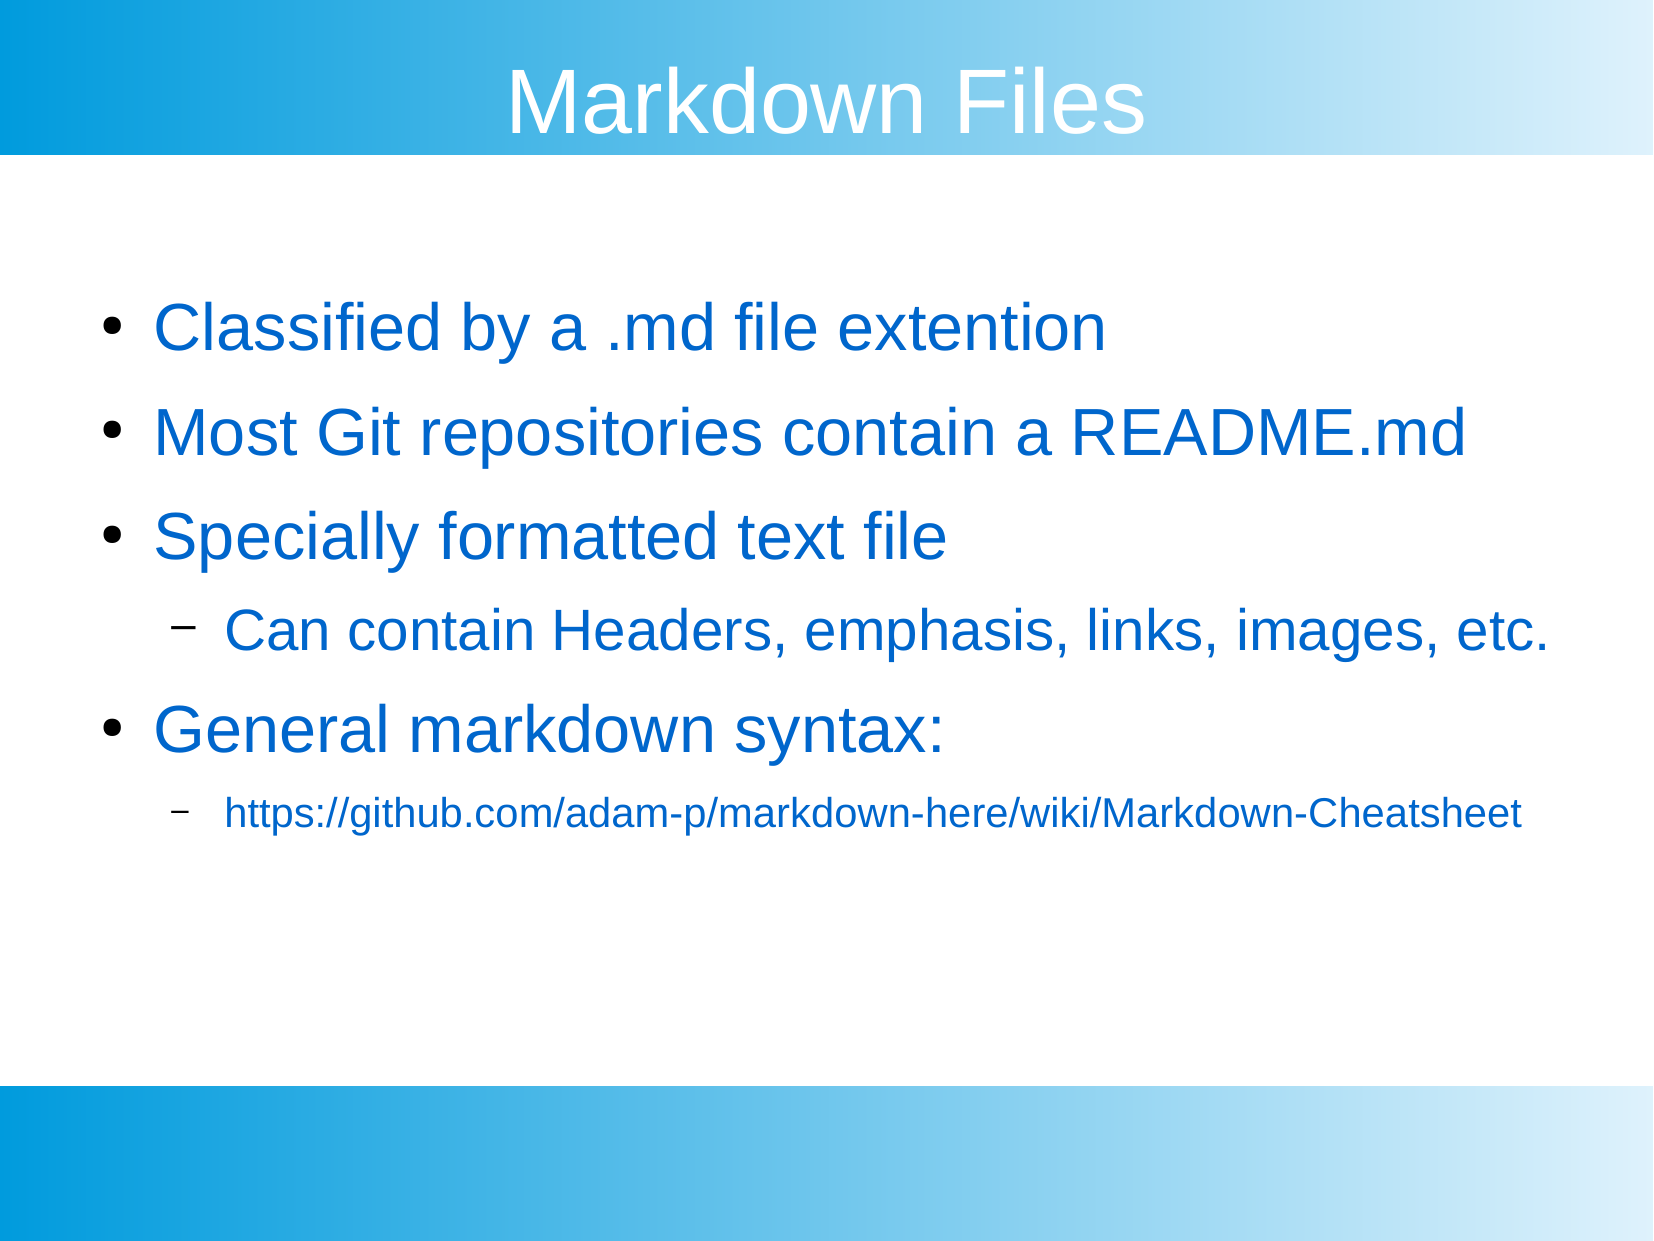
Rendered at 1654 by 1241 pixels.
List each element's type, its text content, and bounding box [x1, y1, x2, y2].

list Classified by a .md file extention Most Git repositories contain a README.md Specially formatted text file Can contain Headers, emphasis, links, images, etc. General markdown syntax: https://github.com/adam-p/markdown-here/wiki/Markdown-Cheatsheet [82, 290, 1571, 1010]
title Markdown Files [82, 49, 1571, 155]
